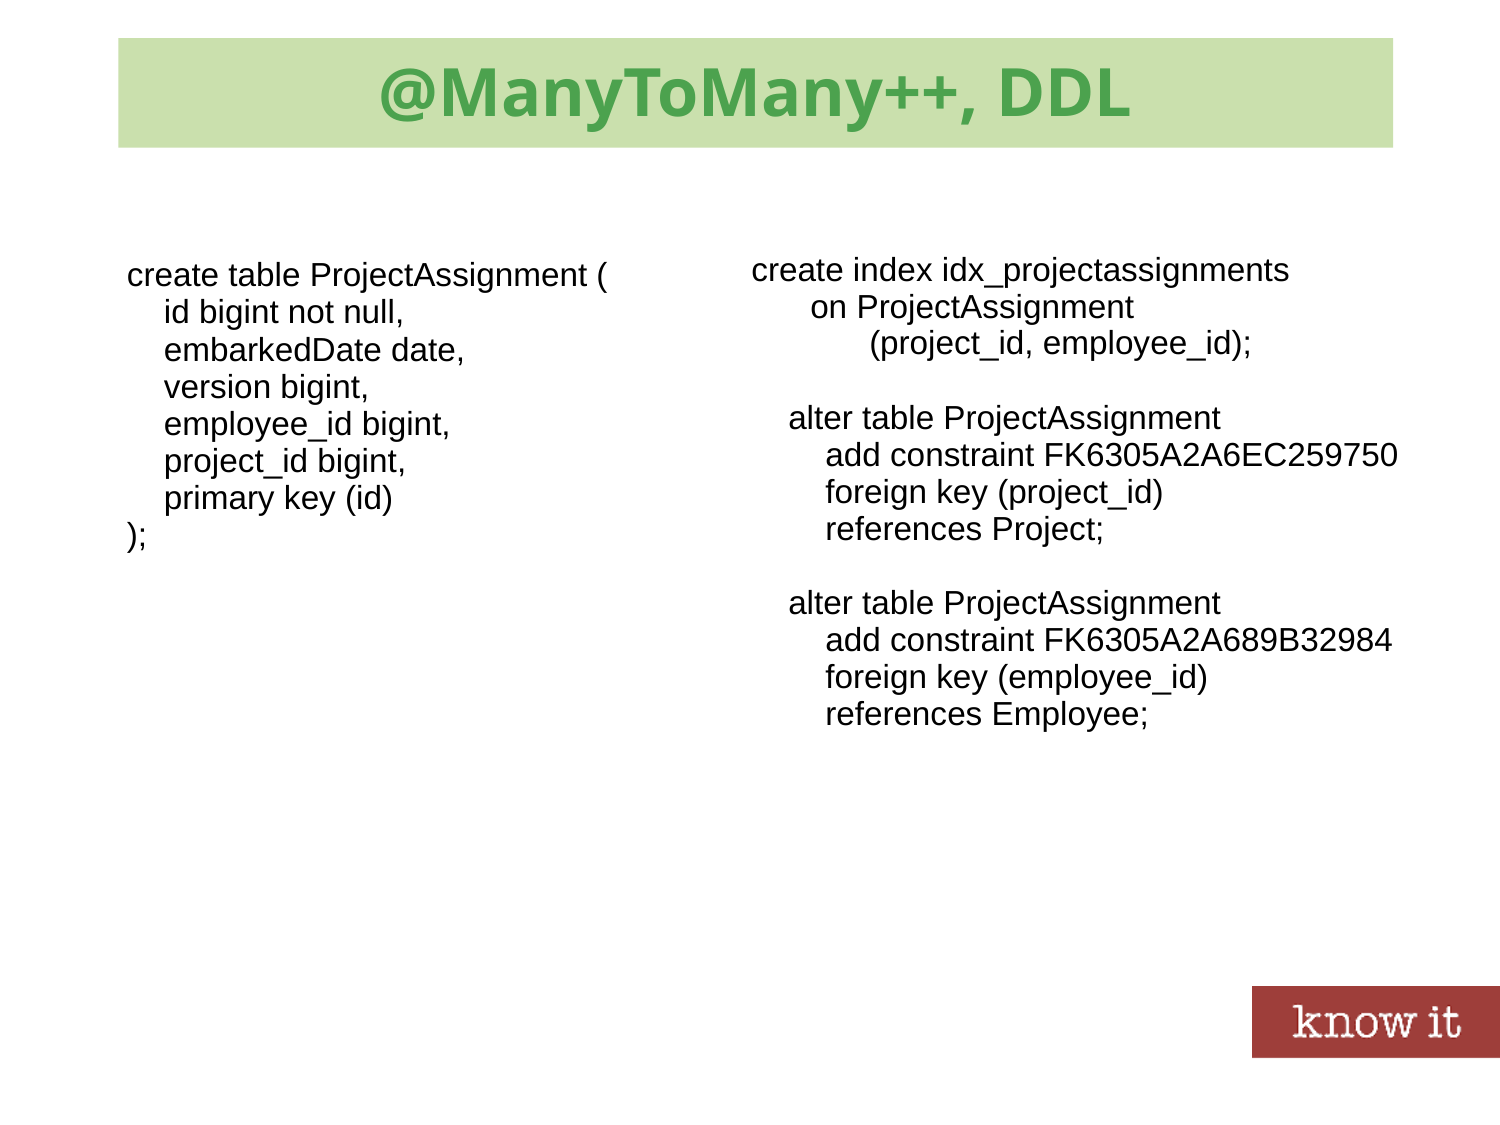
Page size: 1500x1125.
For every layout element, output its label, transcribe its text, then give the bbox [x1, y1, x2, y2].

text_box @ManyToMany++, DDL [118, 38, 1394, 148]
text_box create index idx_projectassignments on ProjectAssignment (project_id, employee_id); alter table ProjectAssignment add constraint FK6305A2A6EC259750 foreign key (project_id) references Project; alter table ProjectAssignment add constraint FK6305A2A689B32984 foreign key (employee_id) references Employee; [736, 243, 1467, 781]
picture [1252, 986, 1500, 1058]
text_box create table ProjectAssignment ( id bigint not null, embarkedDate date, version bigint, employee_id bigint, project_id bigint, primary key (id) ); [75, 249, 666, 710]
